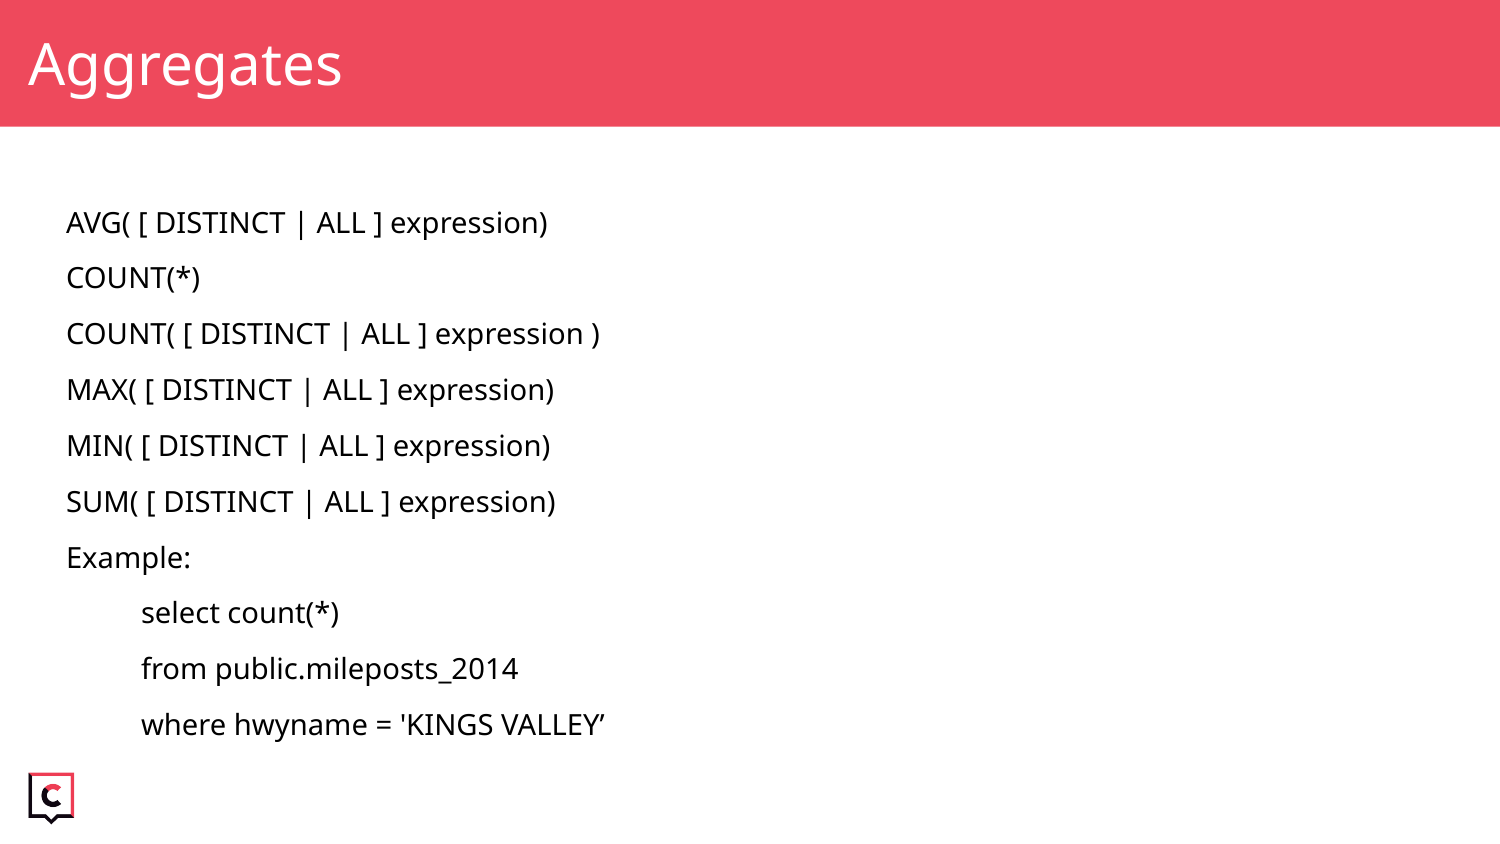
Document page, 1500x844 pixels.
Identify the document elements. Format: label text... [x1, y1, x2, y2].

picture [19, 764, 82, 830]
list AVG( [ DISTINCT | ALL ] expression) COUNT(*) COUNT( [ DISTINCT | ALL ] expression ) MAX( [ DISTINCT | ALL ] expression) MIN( [ DISTINCT | ALL ] expression) SUM( [ DISTINCT | ALL ] expression) Example: select count(*) from public.mileposts_2014 where hwyname = 'KINGS VALLEY’ [51, 189, 1449, 750]
title Aggregates [13, 12, 1412, 107]
